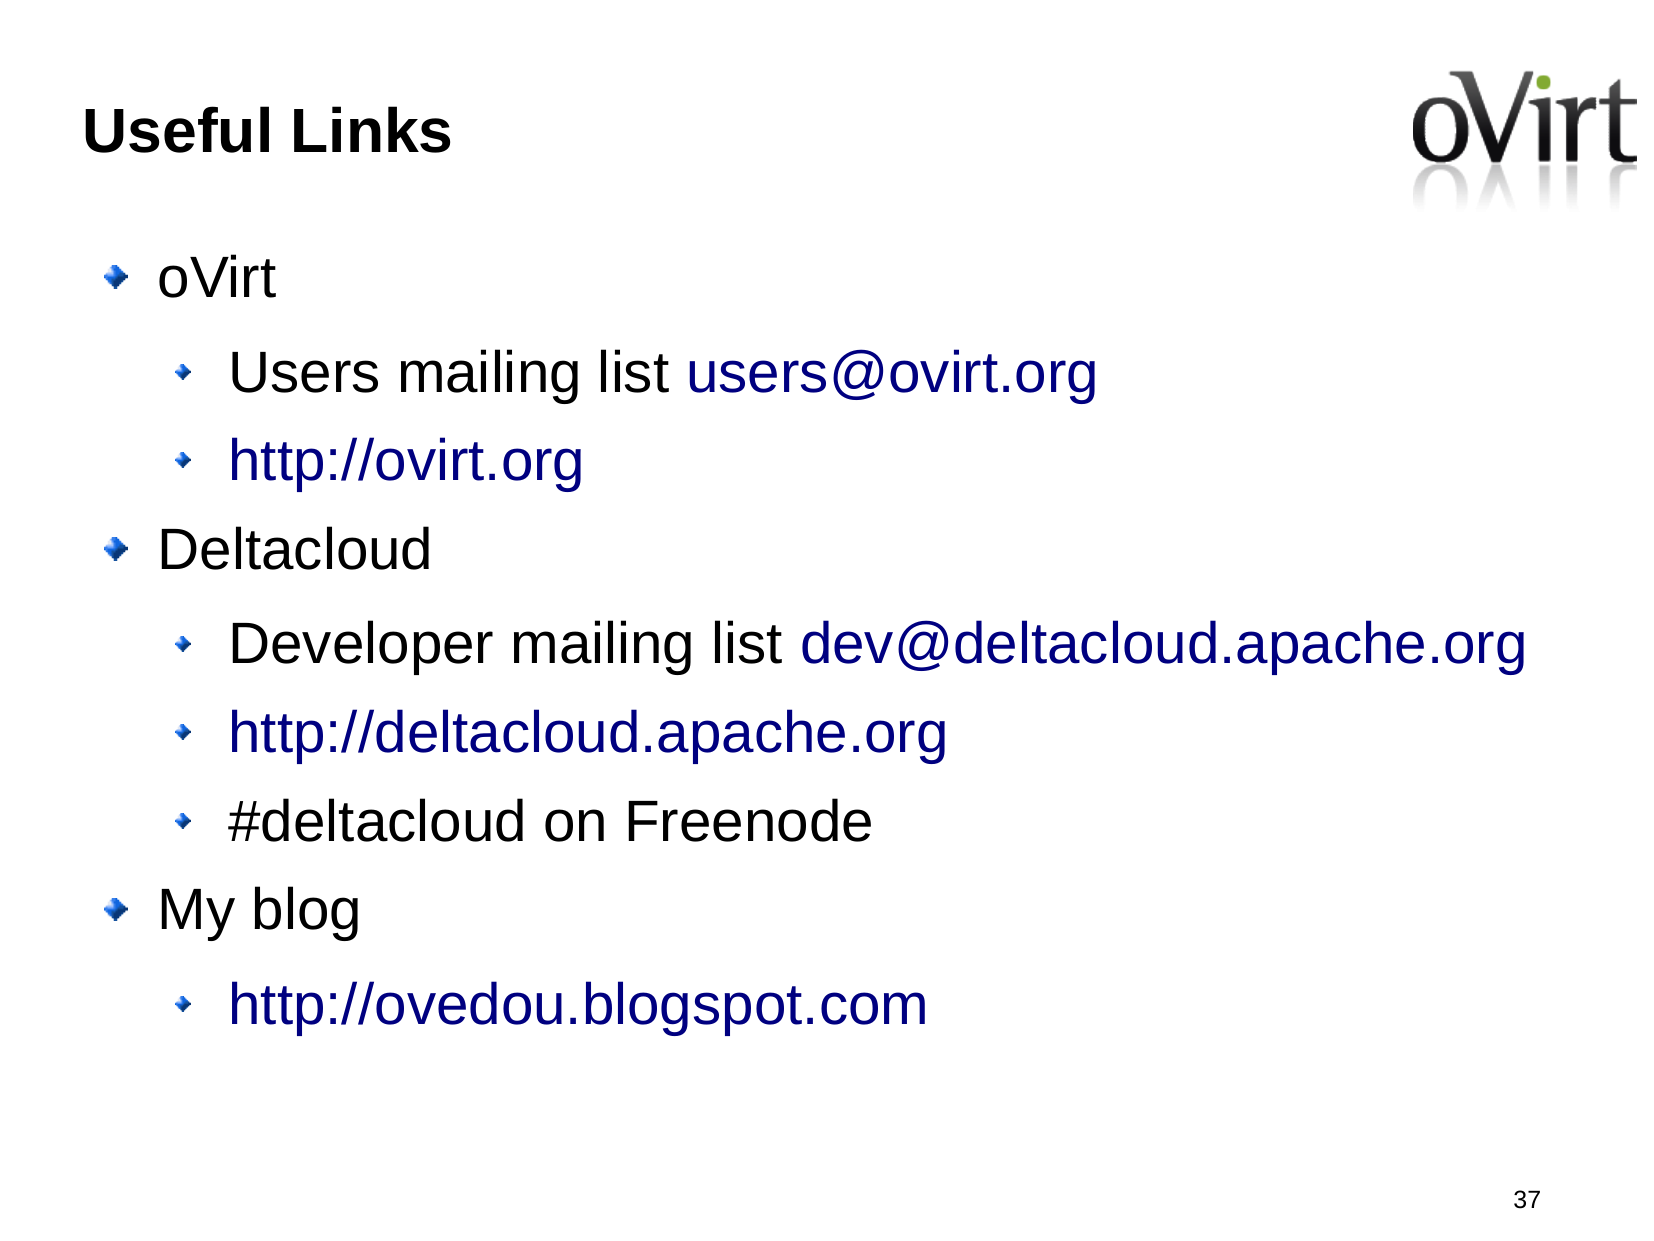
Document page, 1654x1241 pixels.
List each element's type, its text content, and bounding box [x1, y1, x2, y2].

title Useful Links [82, 37, 1303, 226]
list oVirt Users mailing list users@ovirt.org http://ovirt.org Deltacloud Developer mailing list dev@deltacloud.apache.org http://deltacloud.apache.org #deltacloud on Freenode My blog http://ovedou.blogspot.com [86, 244, 1576, 1039]
picture [1413, 63, 1637, 212]
